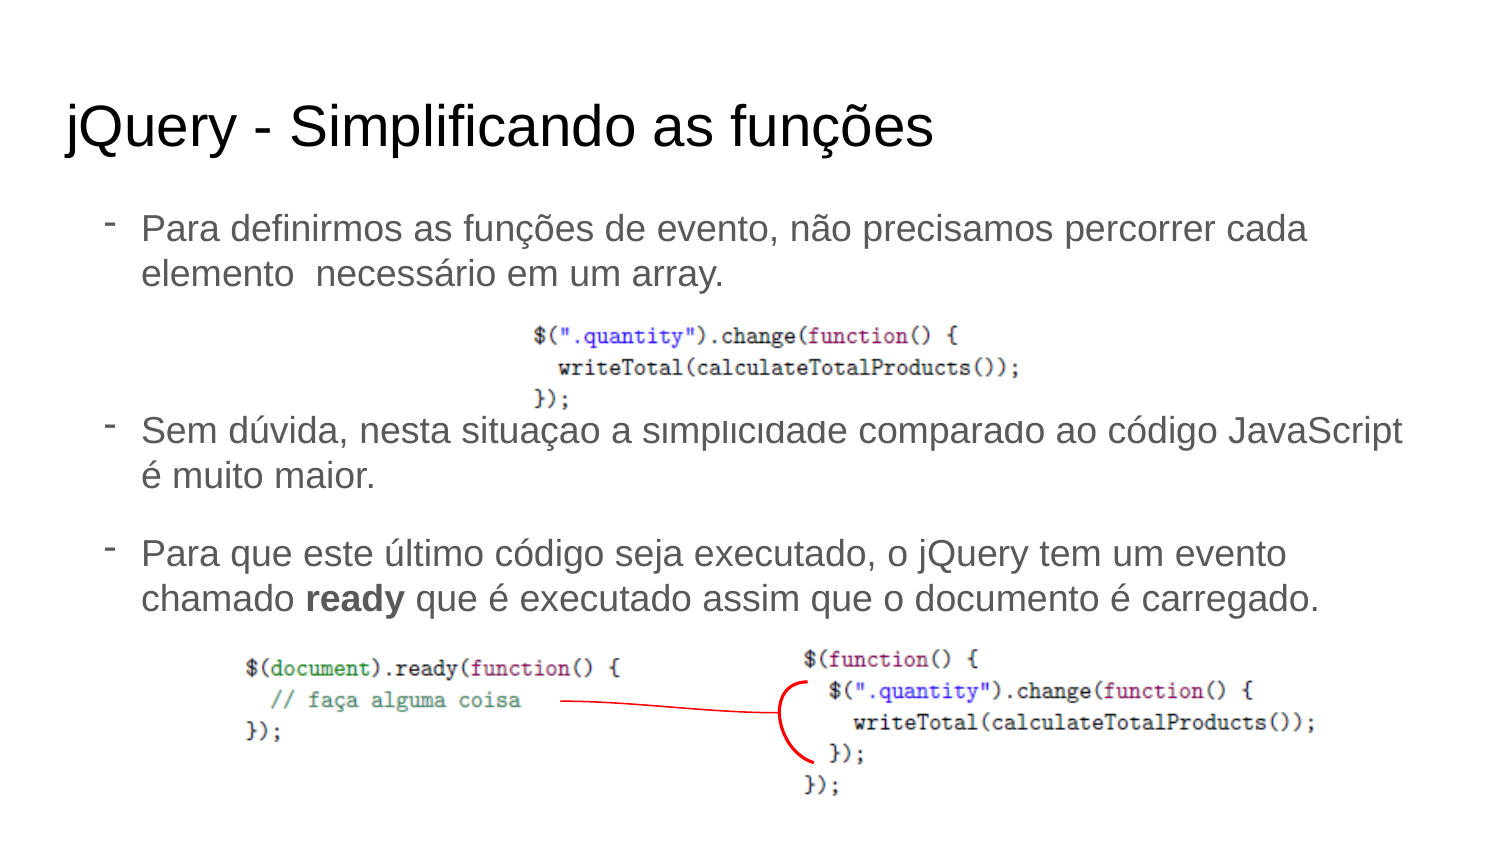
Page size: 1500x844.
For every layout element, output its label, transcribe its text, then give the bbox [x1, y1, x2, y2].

picture [791, 637, 1341, 807]
picture [524, 315, 1042, 421]
picture [236, 649, 651, 750]
list Para definirmos as funções de evento, não precisamos percorrer cada elemento necessário em um array. Sem dúvida, nesta situação a simplicidade comparado ao código JavaScript é muito maior. Para que este último código seja executado, o jQuery tem um evento chamado ready que é executado assim que o documento é carregado. [51, 189, 1449, 750]
title jQuery - Simplificando as funções [51, 72, 1449, 167]
